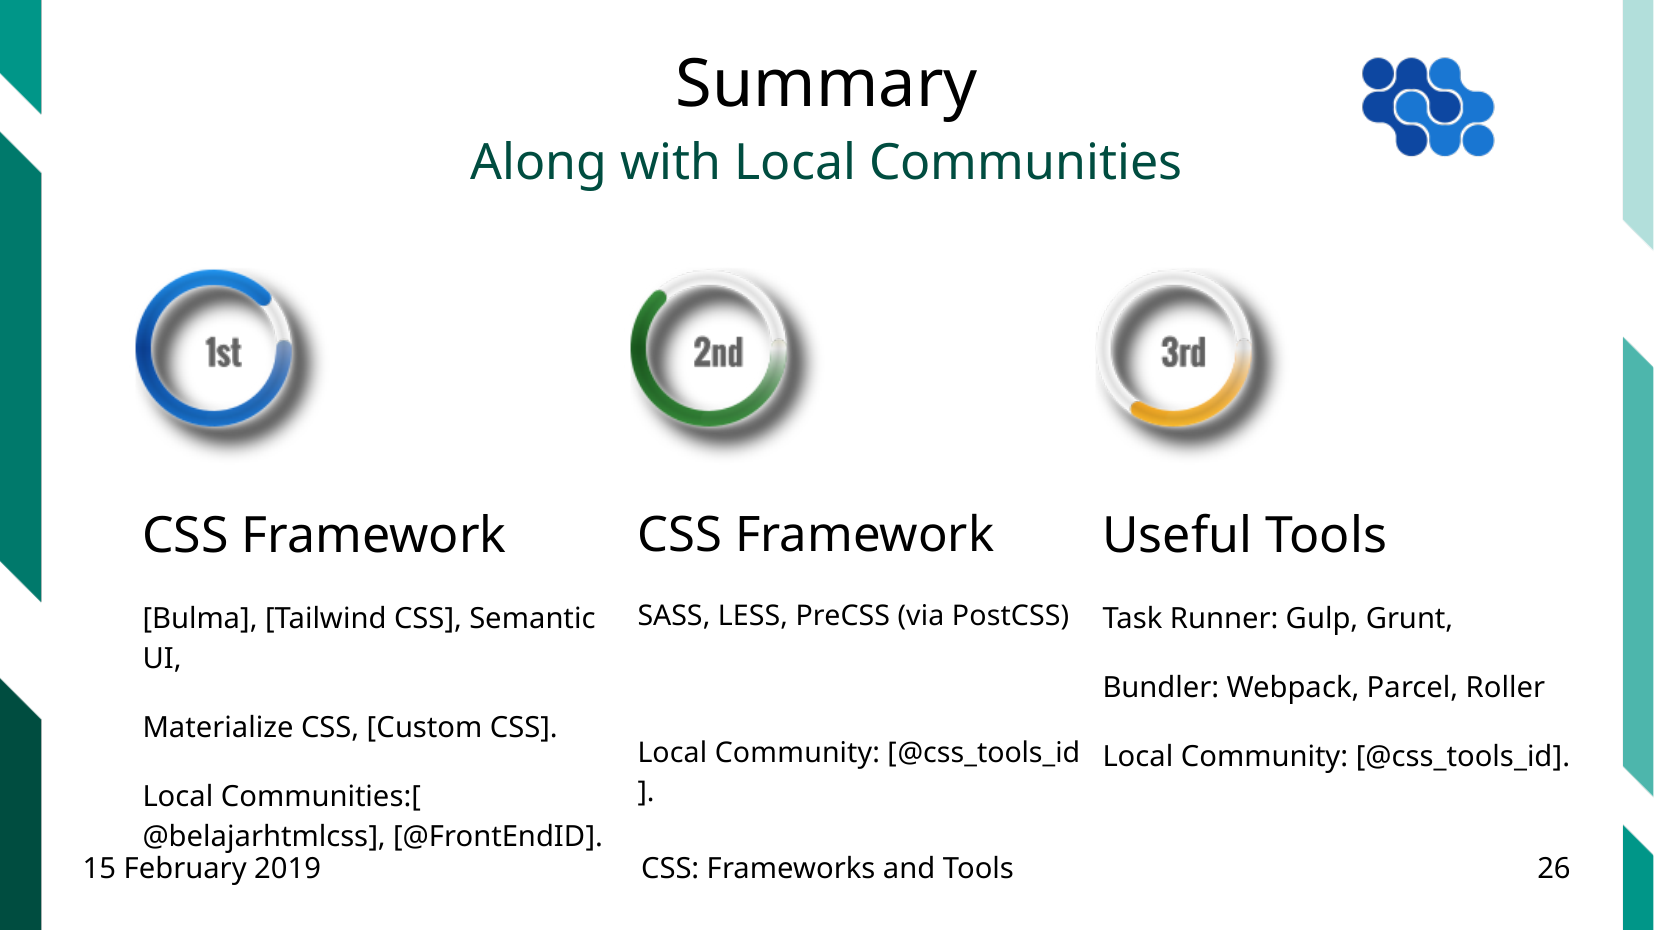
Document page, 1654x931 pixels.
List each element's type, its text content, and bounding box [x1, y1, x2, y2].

list CSS Framework SASS, LESS, PreCSS (via PostCSS) Local Community: [@css_tools_id]. [637, 499, 1088, 811]
list Useful Tools Task Runner: Gulp, Grunt, Bundler: Webpack, Parcel, Roller Local Community: [@css_tools_id]. [1102, 499, 1583, 856]
title Summary Along with Local Communities [82, 37, 1571, 193]
list CSS Framework [Bulma], [Tailwind CSS], Semantic UI, Materialize CSS, [Custom CSS]. Local Communities:[@belajarhtmlcss], [@FrontEndID]. [142, 499, 623, 856]
picture [0, 0, 1654, 930]
